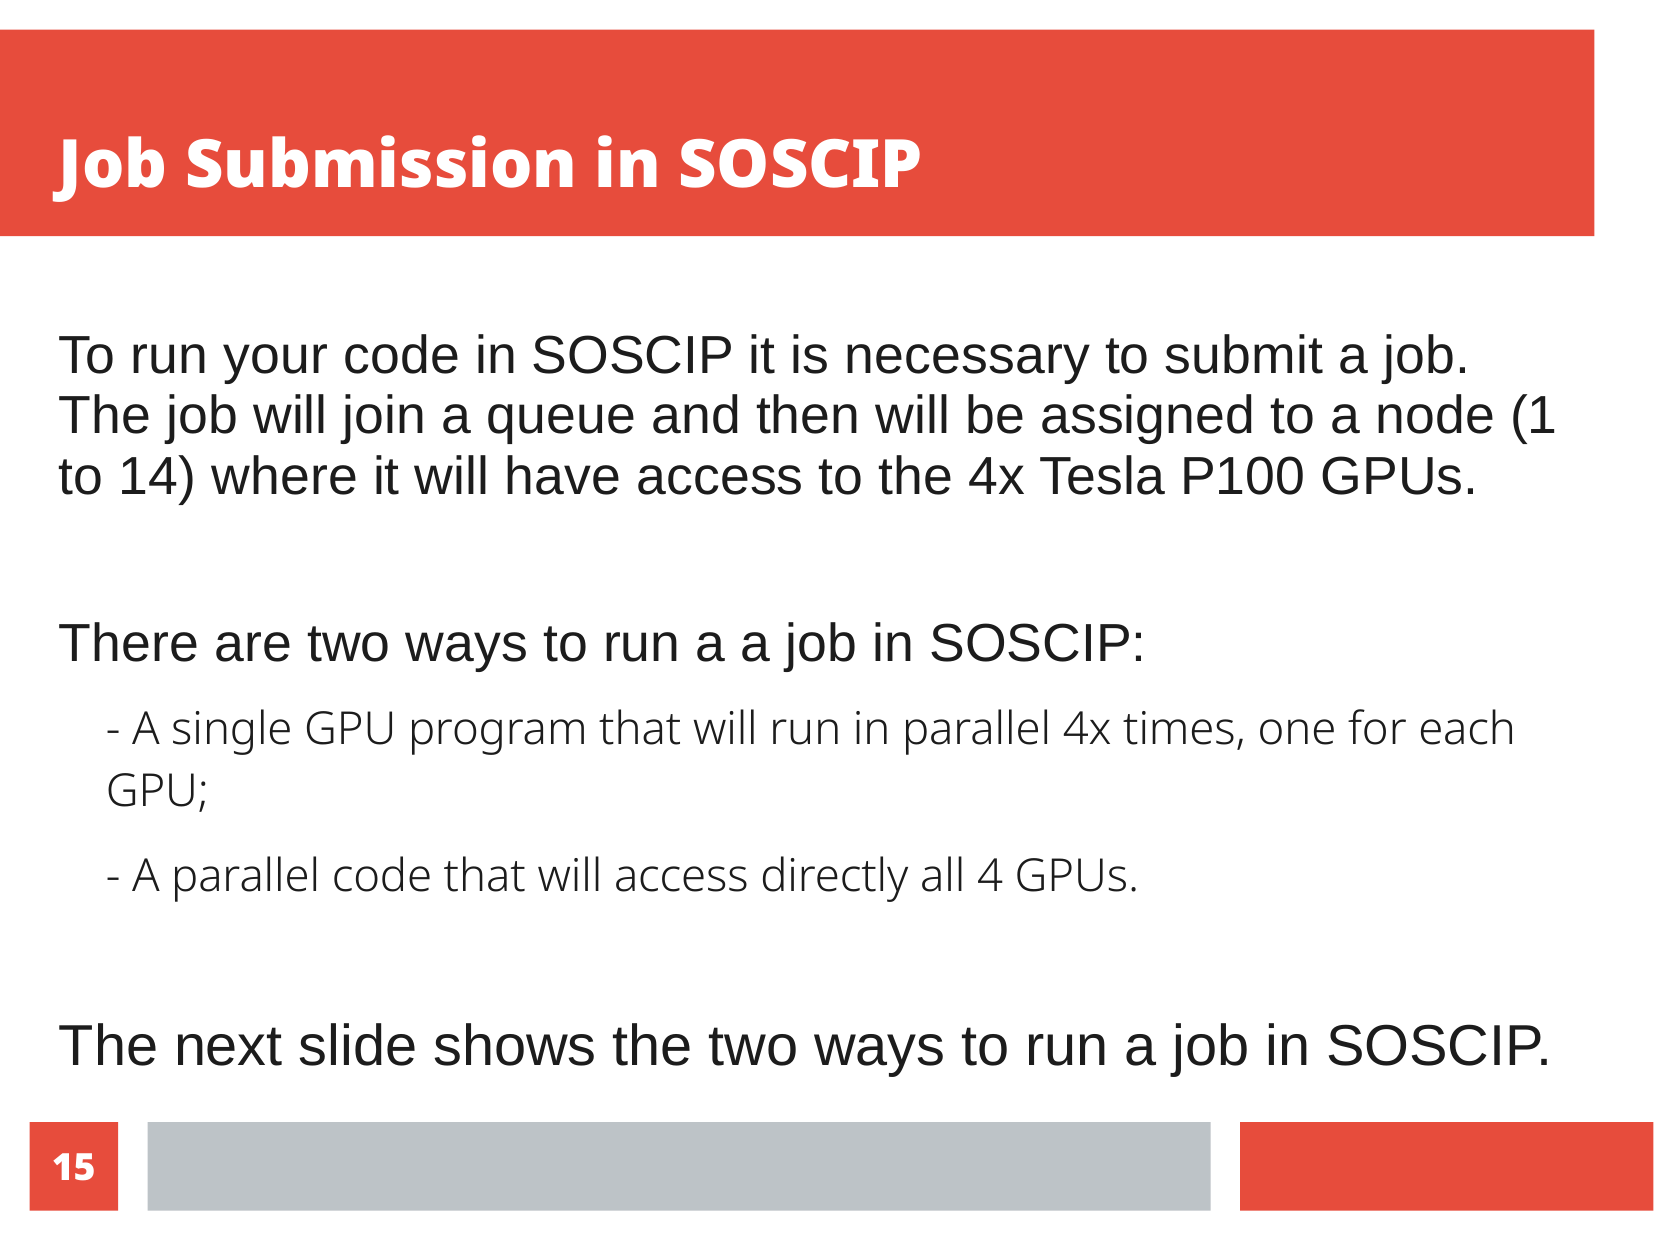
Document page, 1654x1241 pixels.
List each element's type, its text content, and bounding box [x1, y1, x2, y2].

list To run your code in SOSCIP it is necessary to submit a job. The job will join a queue and then will be assigned to a node (1 to 14) where it will have access to the 4x Tesla P100 GPUs. There are two ways to run a a job in SOSCIP: - A single GPU program that will run in parallel 4x times, one for each GPU; - A parallel code that will access directly all 4 GPUs. The next slide shows the two ways to run a job in SOSCIP. [59, 324, 1565, 1093]
title Job Submission in SOSCIP [59, 59, 1595, 207]
